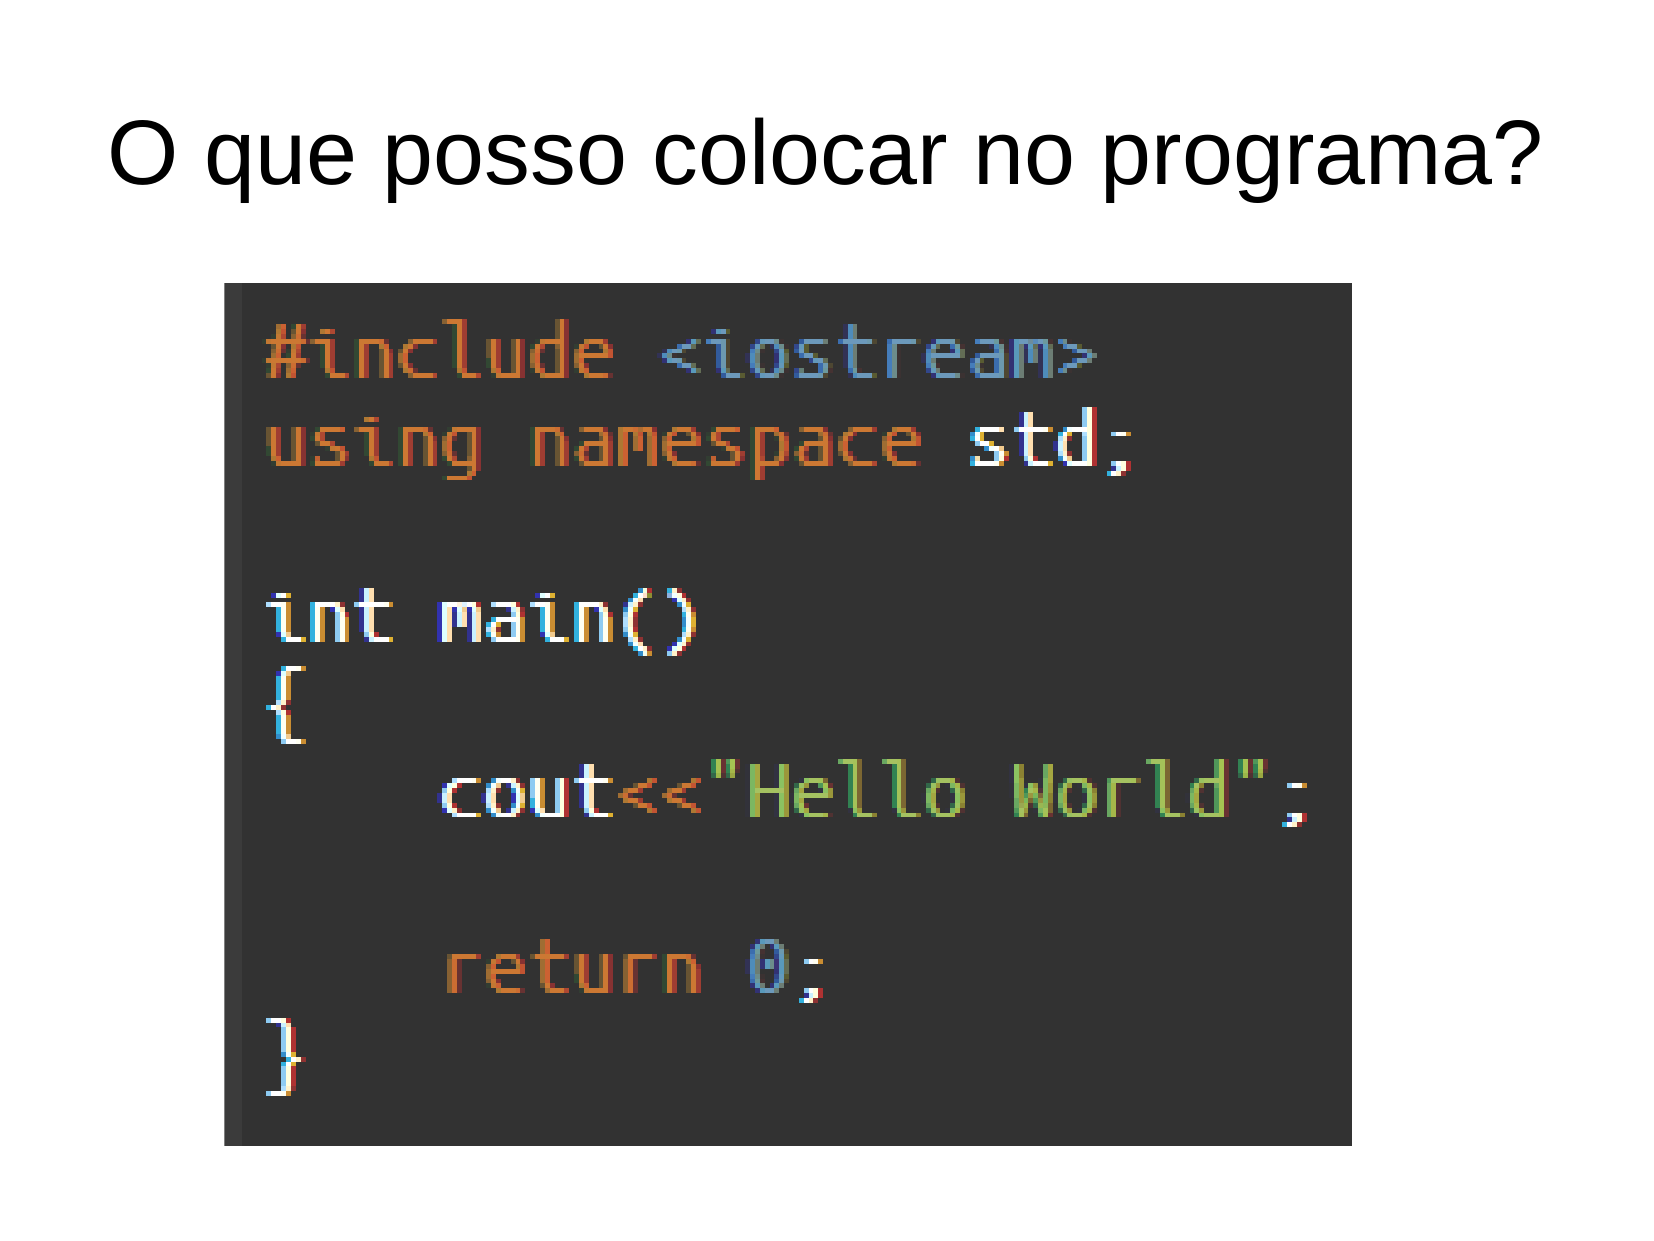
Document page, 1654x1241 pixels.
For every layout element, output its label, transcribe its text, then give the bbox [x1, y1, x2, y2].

title O que posso colocar no programa? [82, 49, 1571, 257]
picture [224, 283, 1352, 1146]
